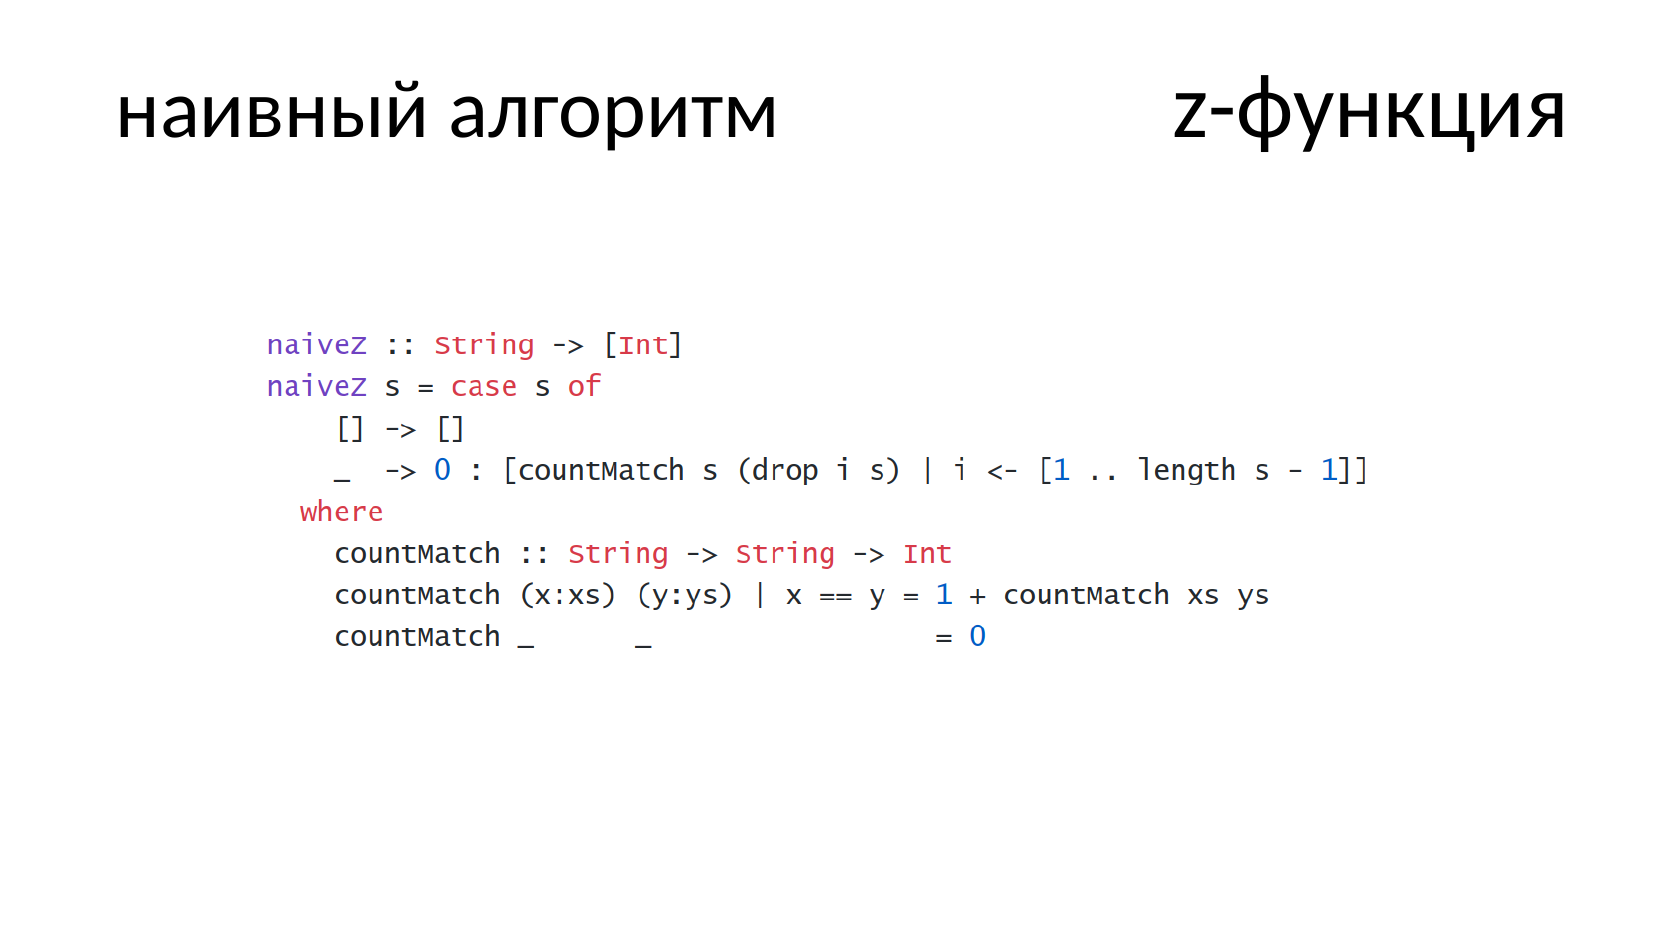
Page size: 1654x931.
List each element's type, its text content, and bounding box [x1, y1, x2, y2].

picture [265, 312, 1418, 685]
title наивный алгоритм z-функция [82, 37, 1571, 193]
